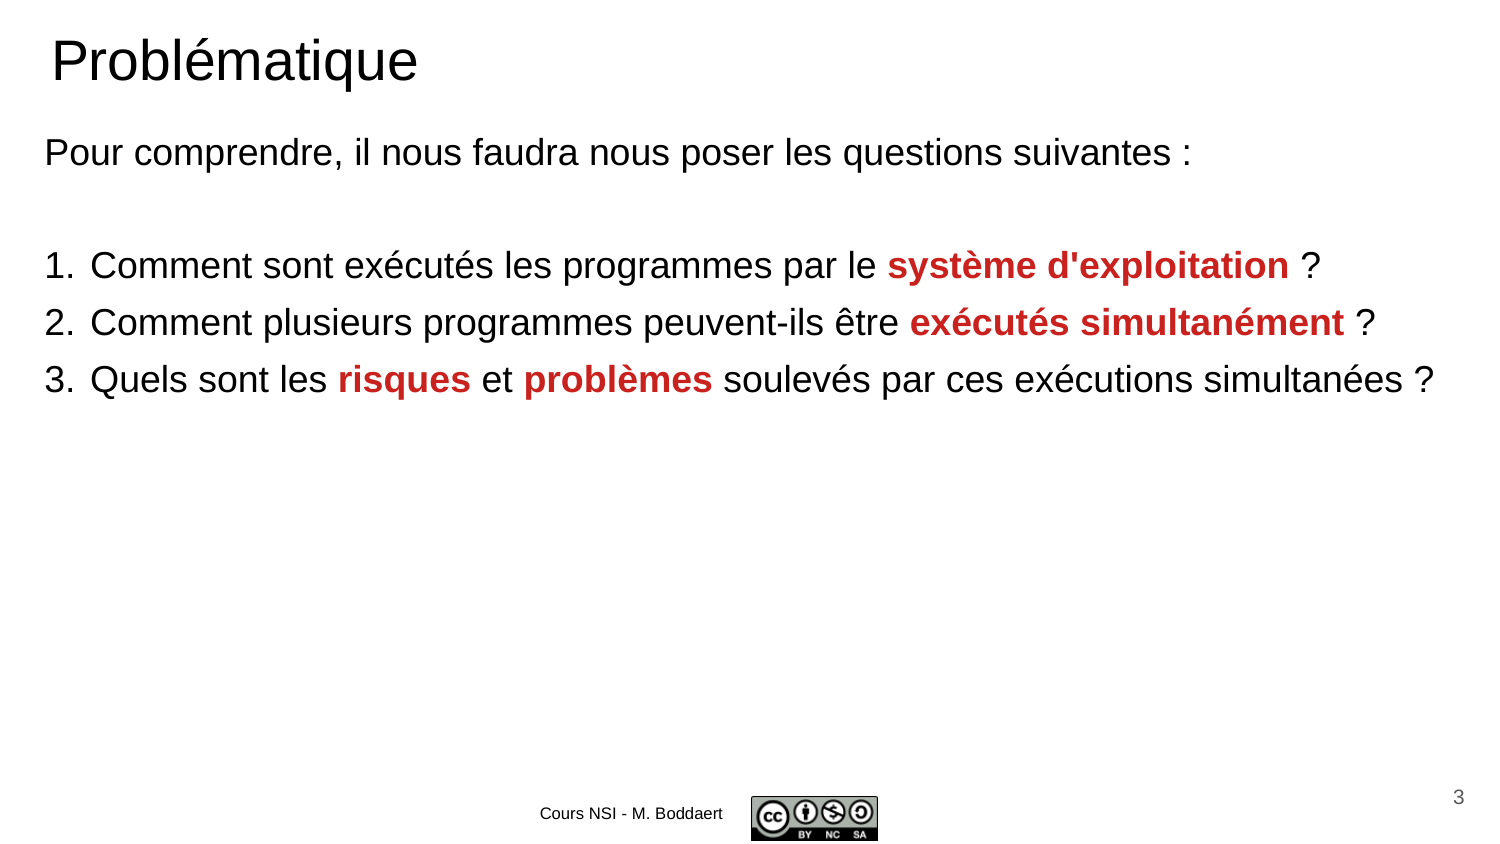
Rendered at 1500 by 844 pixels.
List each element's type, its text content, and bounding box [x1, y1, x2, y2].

slide_number <numéro> [1389, 764, 1480, 830]
title Problématique [51, 13, 1449, 108]
picture [751, 796, 878, 841]
text_box Pour comprendre, il nous faudra nous poser les questions suivantes : Comment sont exécutés les programmes par le système d'exploitation ? Comment plusieurs programmes peuvent-ils être exécutés simultanément ? Quels sont les risques et problèmes soulevés par ces exécutions simultanées ? [29, 120, 1477, 760]
